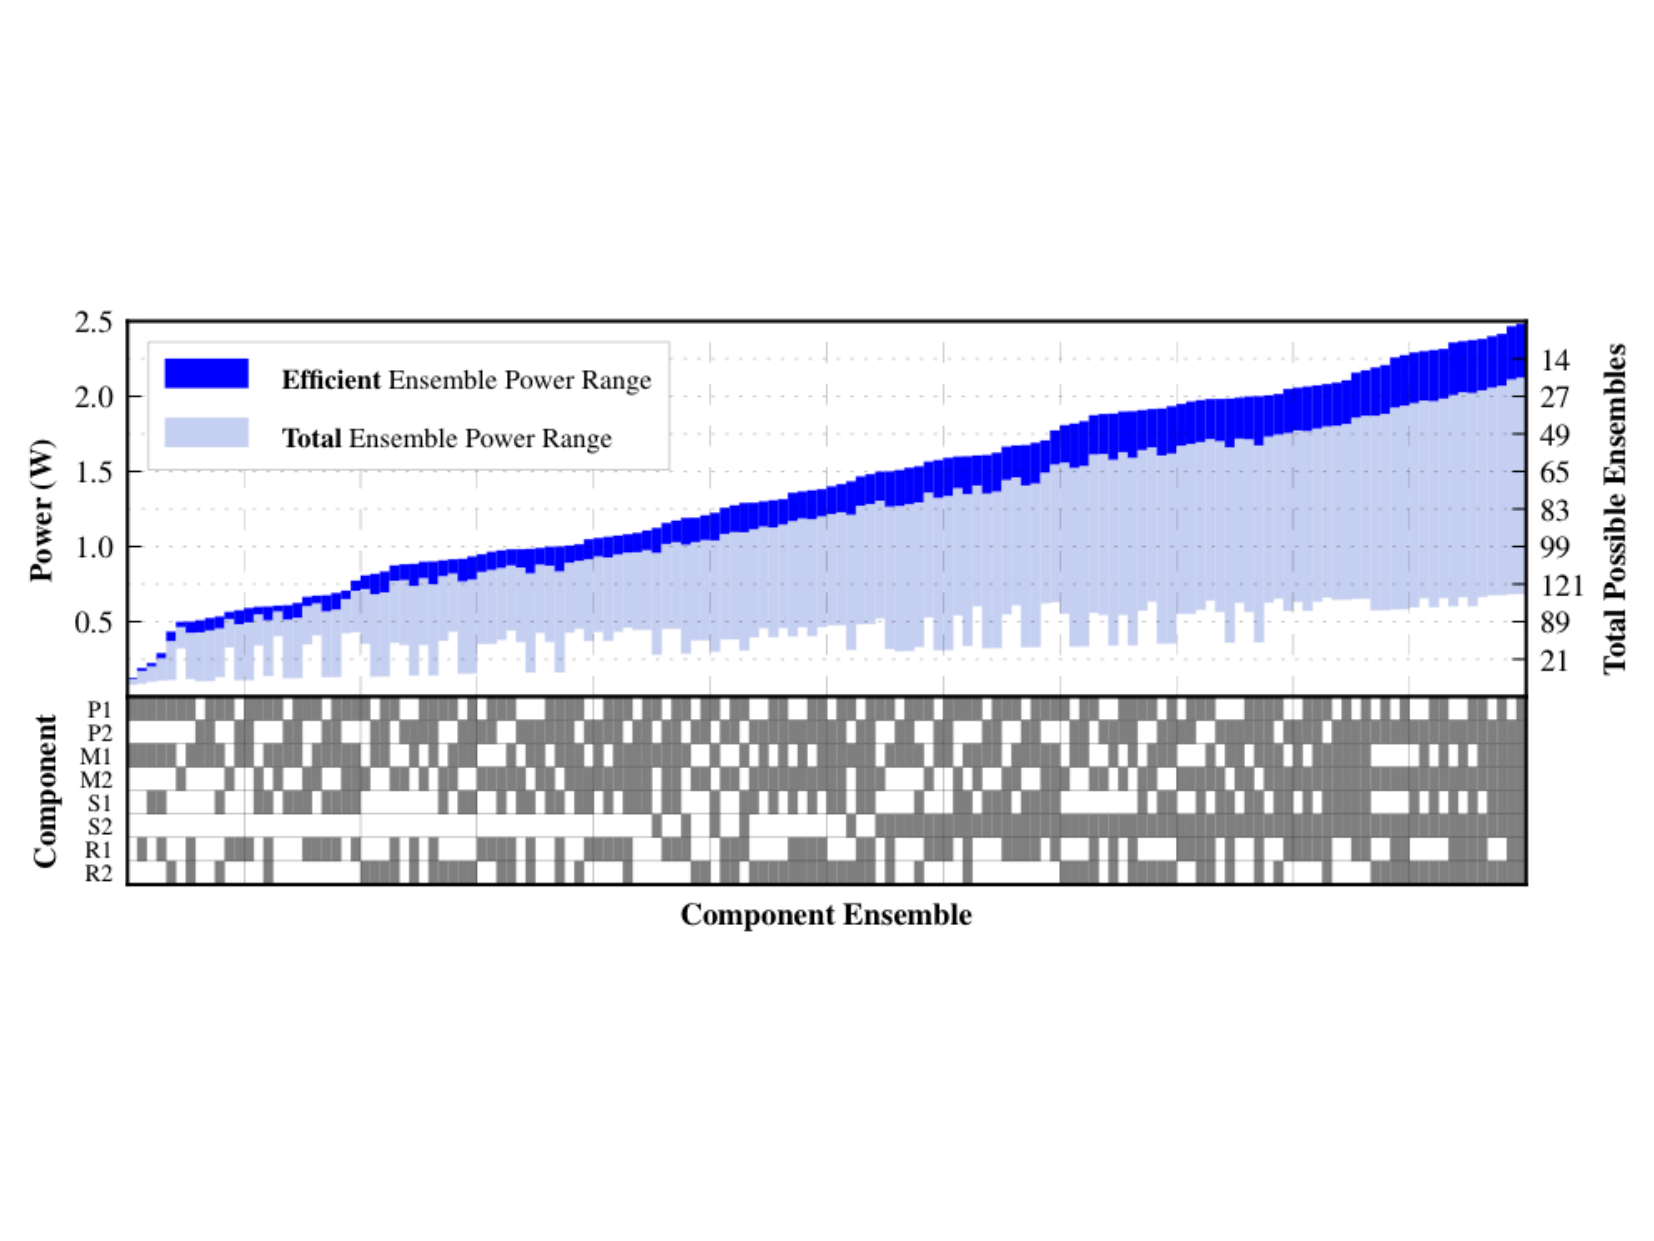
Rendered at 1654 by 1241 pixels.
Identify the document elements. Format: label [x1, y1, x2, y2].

picture [14, 309, 1642, 935]
